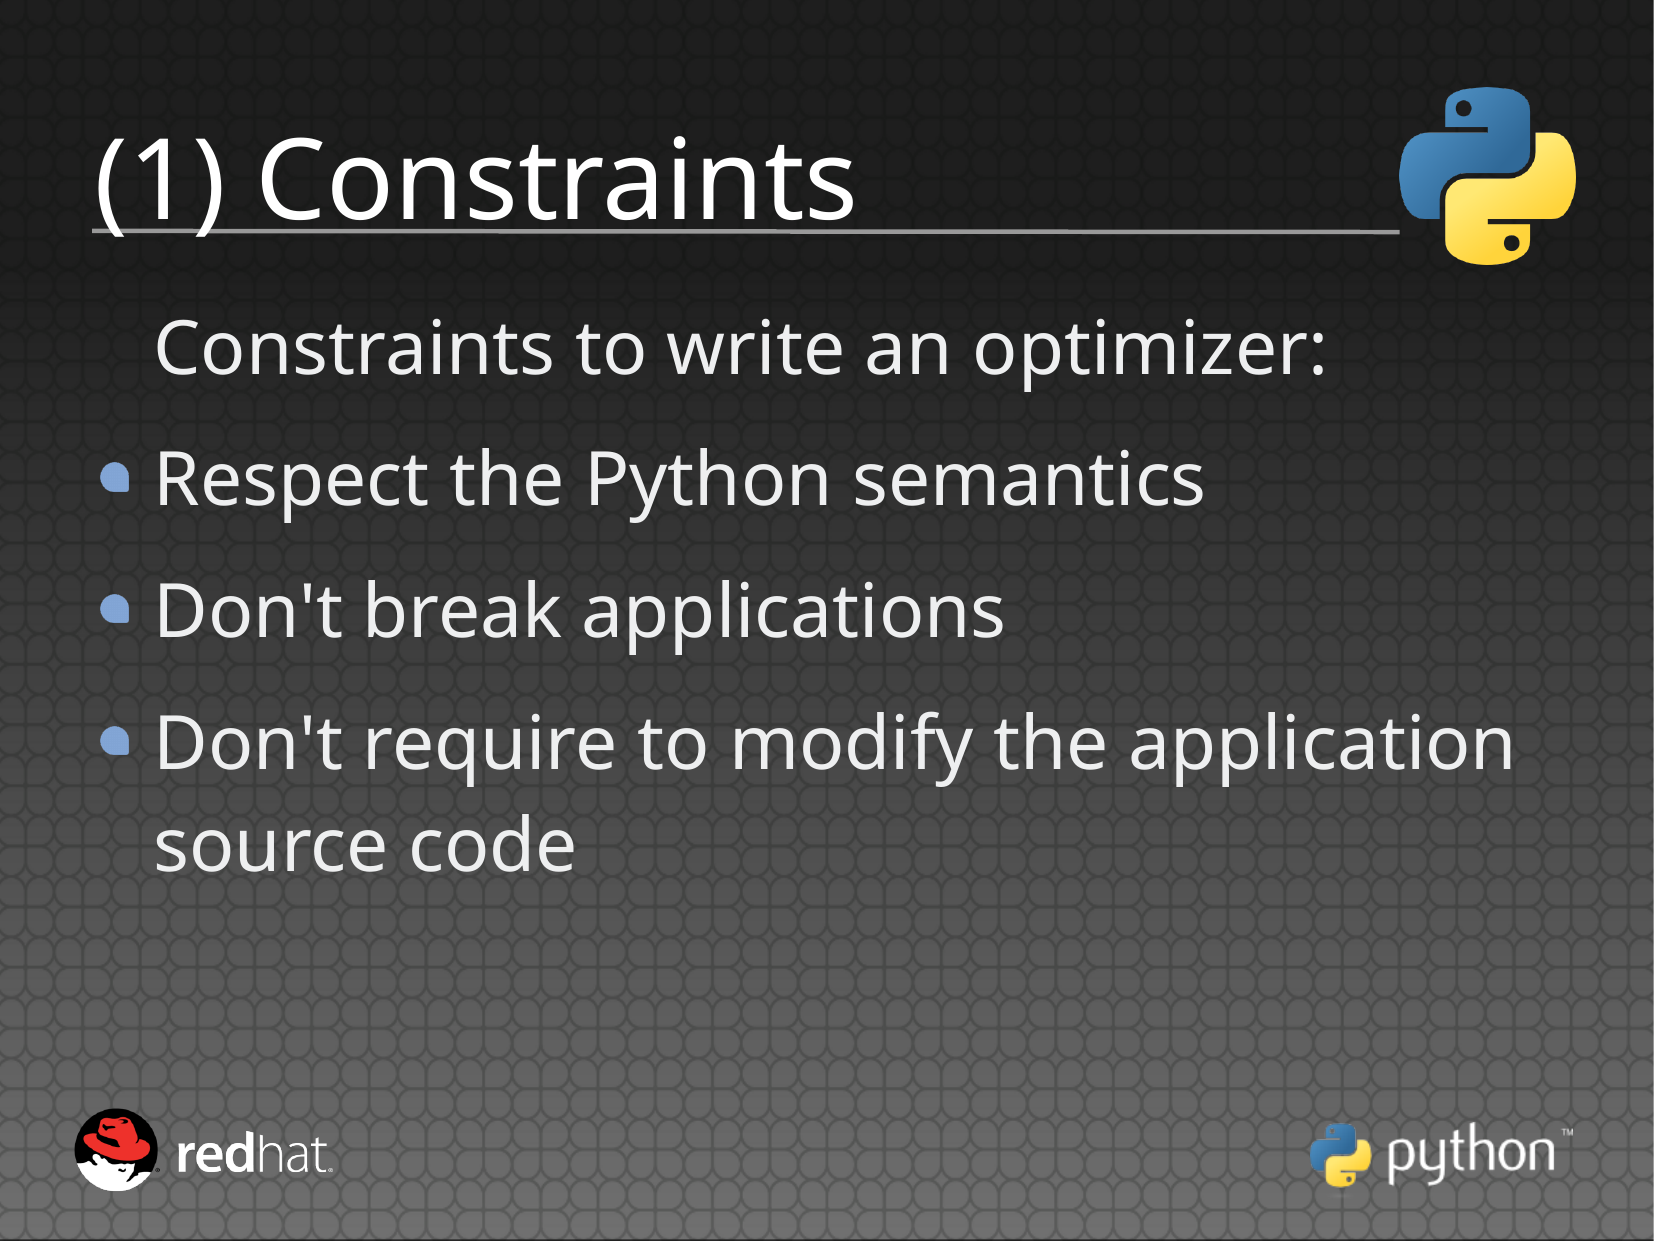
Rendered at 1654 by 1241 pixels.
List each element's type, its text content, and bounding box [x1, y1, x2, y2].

list Constraints to write an optimizer: Respect the Python semantics Don't break applications Don't require to modify the application source code [82, 293, 1571, 1034]
title (1) Constraints [94, 100, 1426, 251]
picture [0, 0, 1654, 1241]
